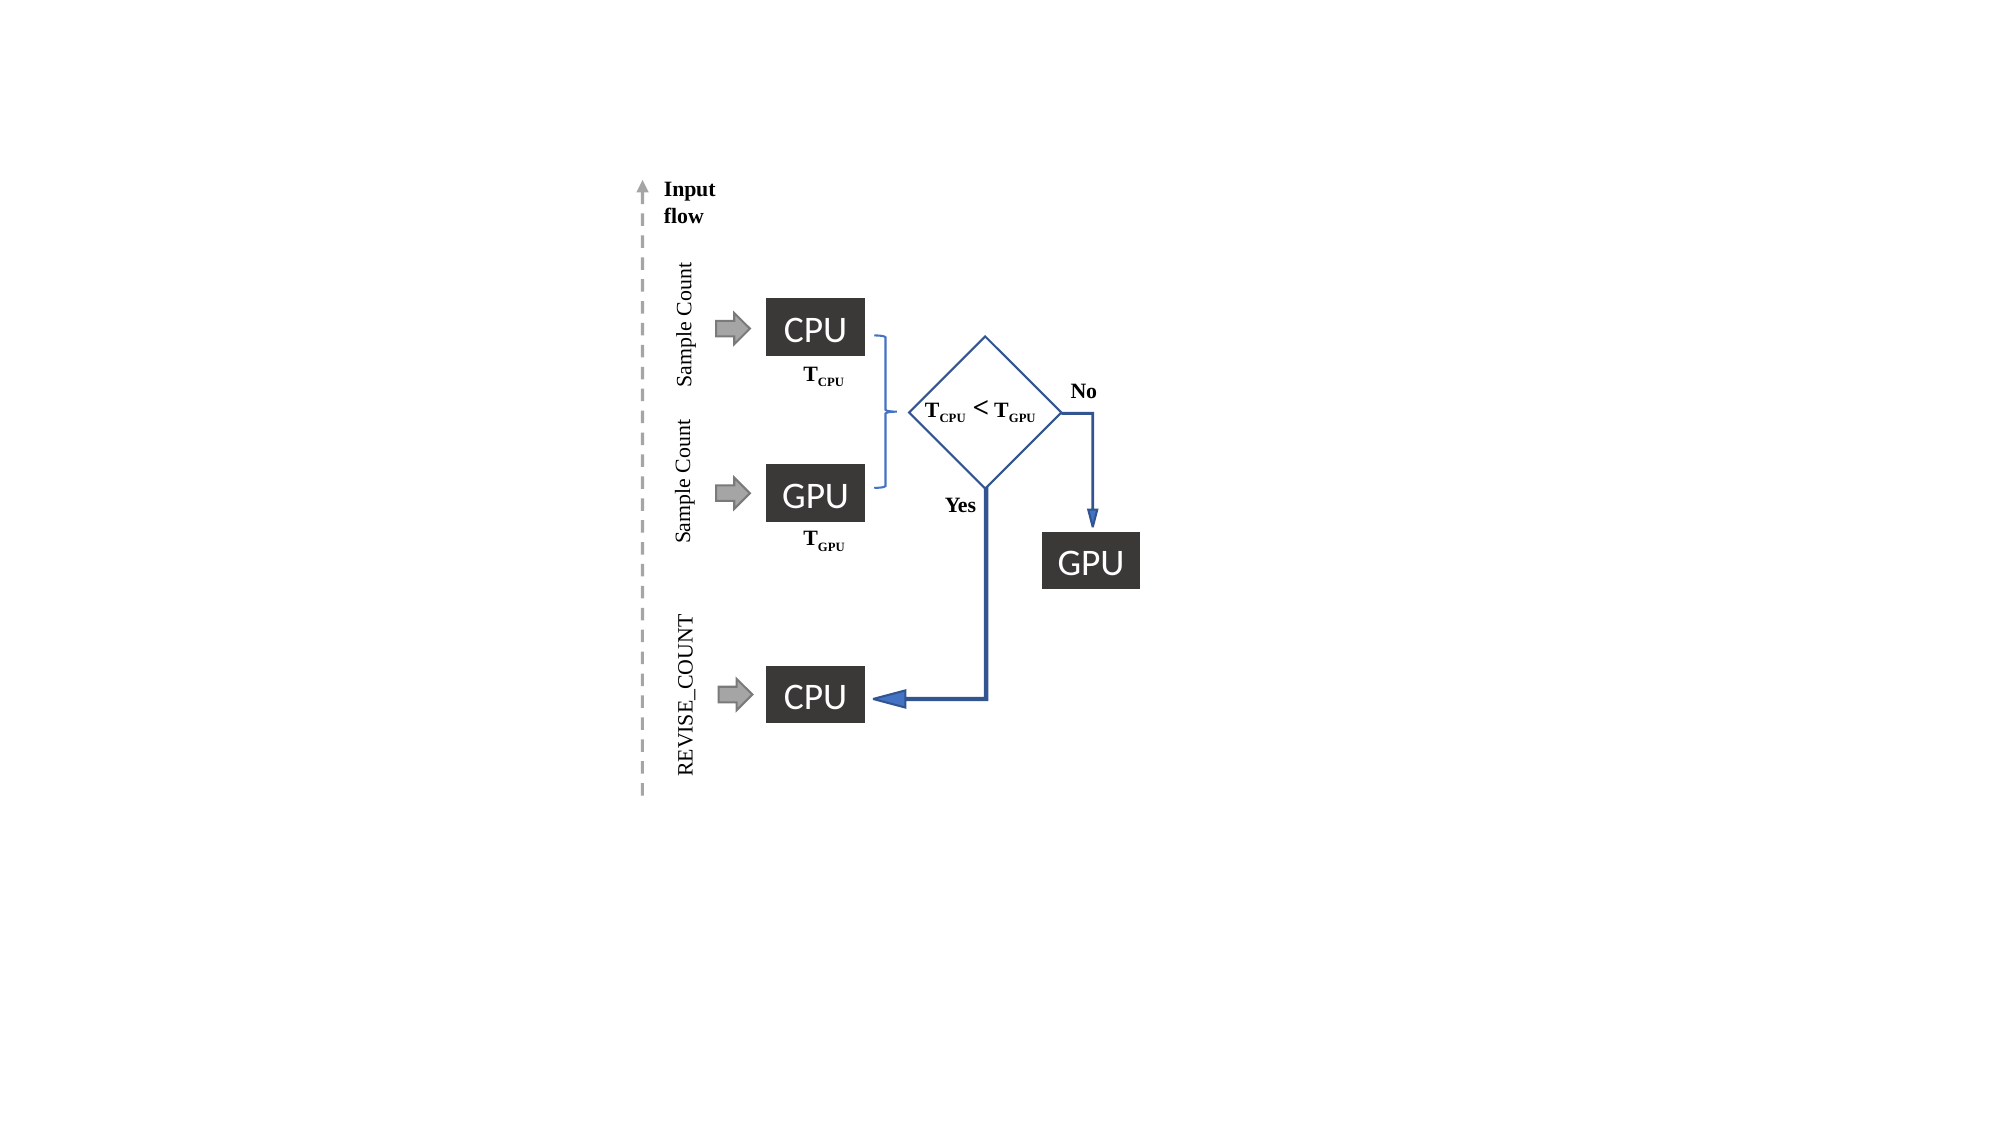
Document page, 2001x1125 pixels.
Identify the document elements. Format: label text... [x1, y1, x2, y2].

text_box [1060, 411, 1098, 528]
text_box Sample Count [662, 244, 704, 402]
text_box Yes [930, 483, 1017, 525]
text_box [716, 477, 750, 509]
text_box [941, 336, 1029, 380]
text_box No [1055, 369, 1143, 411]
text_box [718, 678, 753, 711]
text_box REVISE_COUNT [663, 584, 705, 792]
text_box Input flow [649, 167, 736, 235]
text_box [873, 525, 988, 708]
text_box [929, 433, 1041, 483]
text_box [716, 312, 750, 345]
text_box CPU [764, 296, 867, 358]
text_box TCPU < TGPU [910, 380, 1060, 433]
text_box Sample Count [661, 401, 703, 559]
text_box TCPU [788, 351, 875, 397]
text_box GPU [764, 462, 867, 524]
text_box TGPU [788, 516, 875, 561]
text_box CPU [764, 663, 867, 725]
text_box GPU [1040, 530, 1142, 592]
